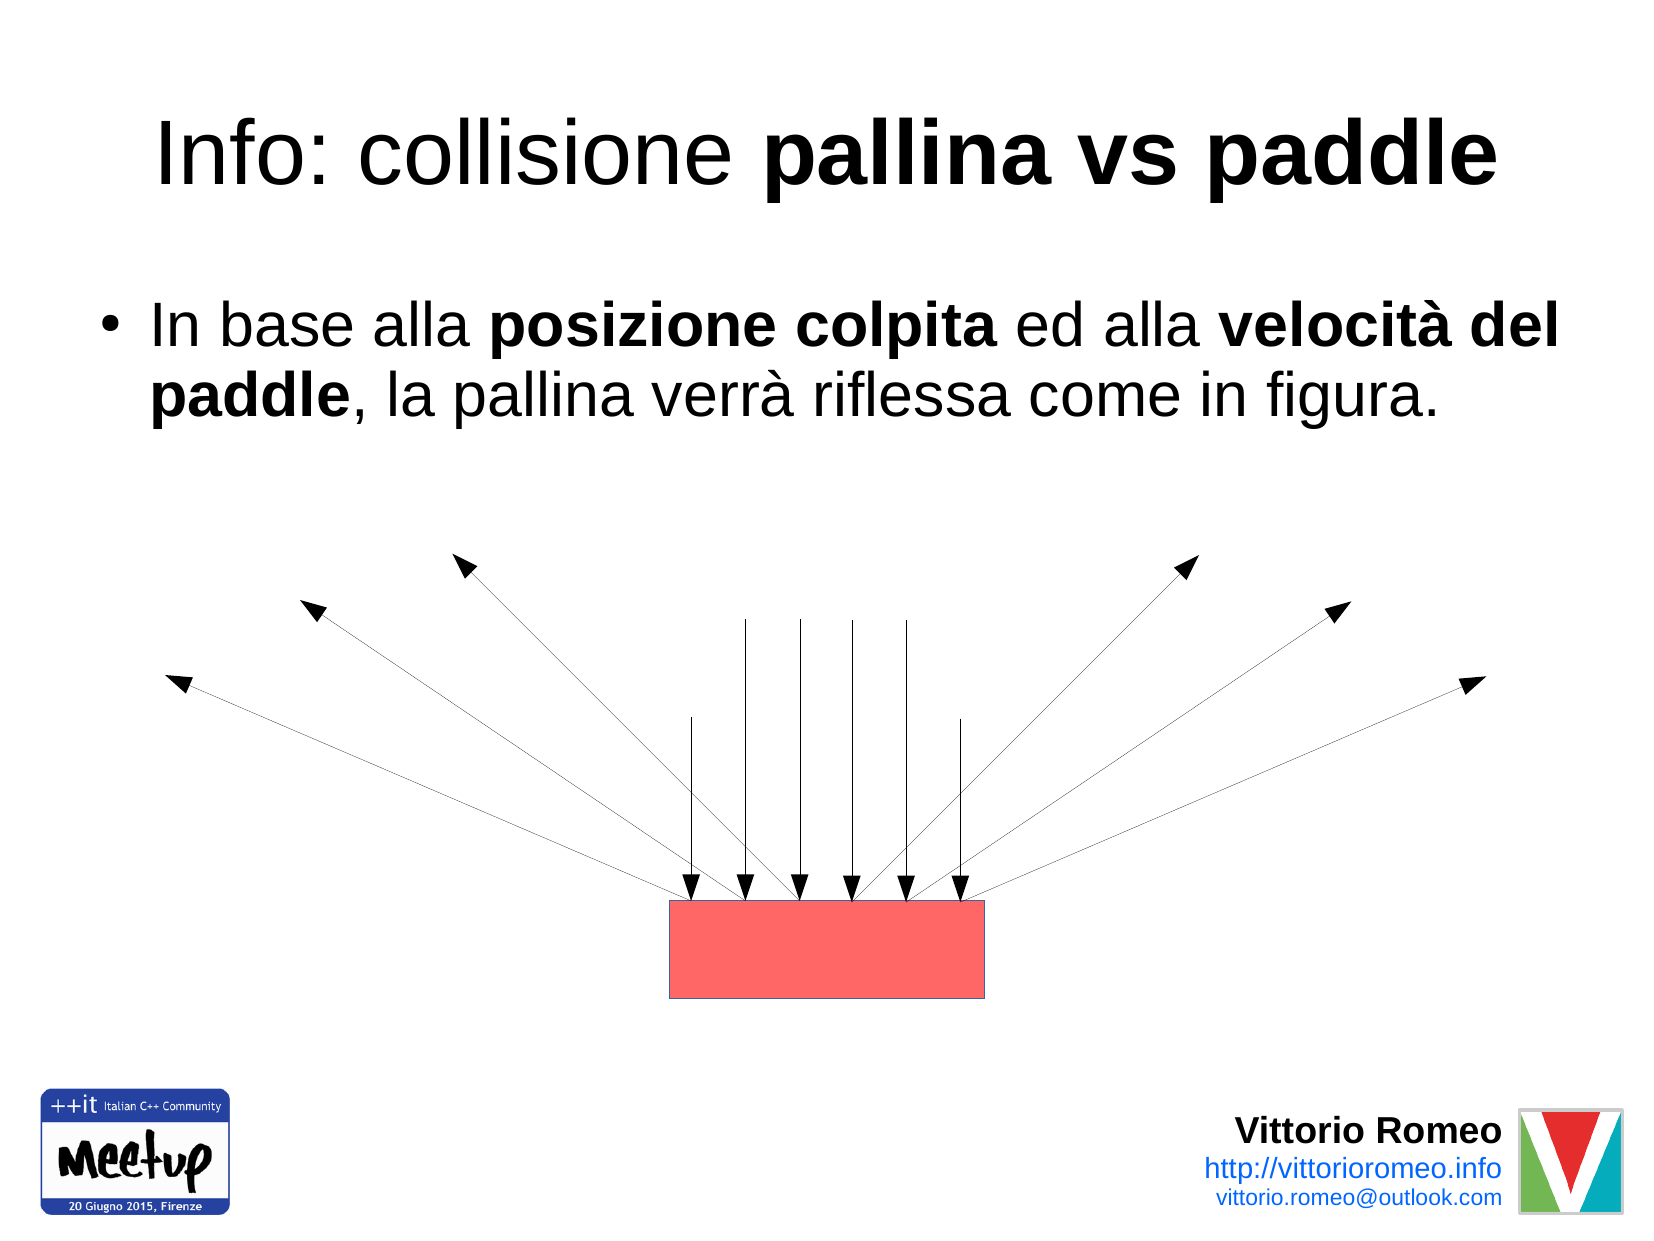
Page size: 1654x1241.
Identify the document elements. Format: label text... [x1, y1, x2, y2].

title Info: collisione pallina vs paddle [82, 49, 1571, 257]
picture [1521, 1112, 1621, 1212]
picture [40, 1088, 230, 1215]
text_box [669, 900, 985, 999]
list In base alla posizione colpita ed alla velocità del paddle, la pallina verrà riflessa come in figura. [82, 290, 1568, 450]
